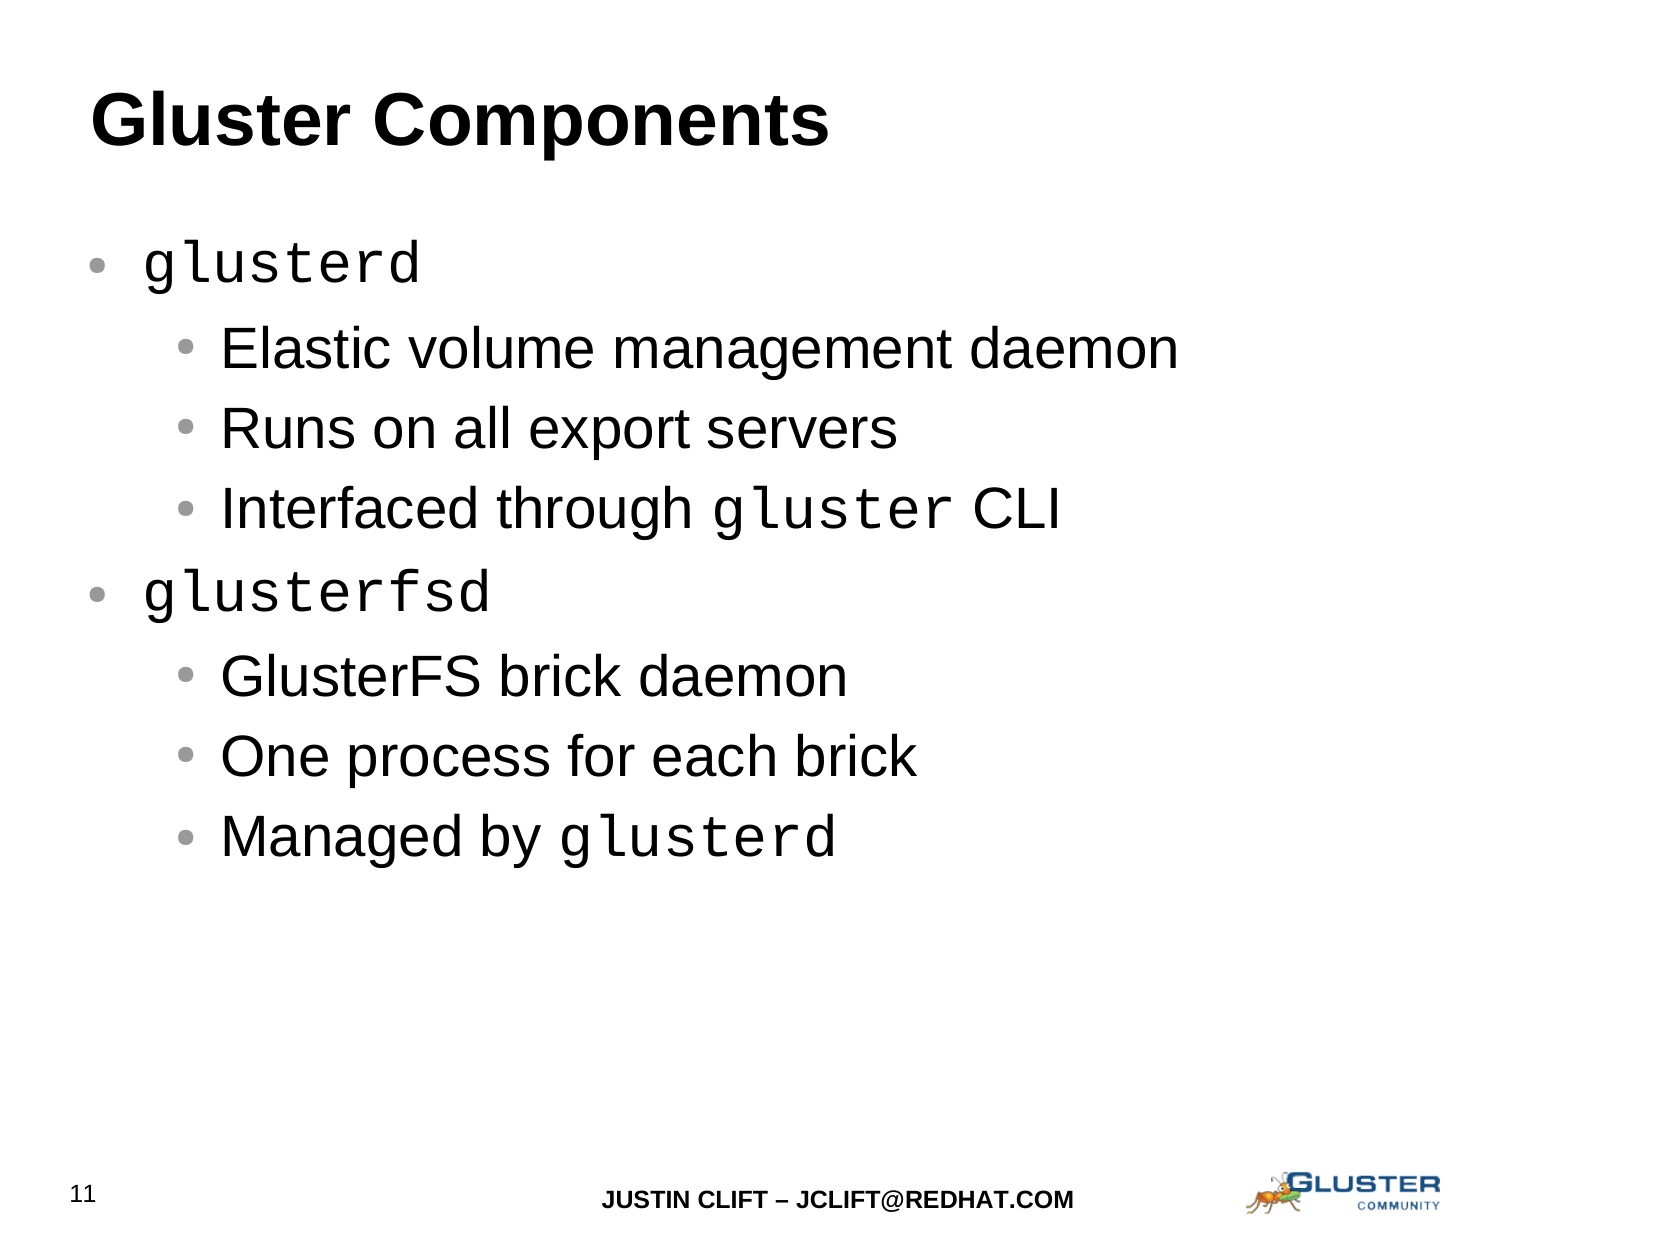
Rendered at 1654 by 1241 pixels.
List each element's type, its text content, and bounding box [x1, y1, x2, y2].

title Gluster Components [90, 15, 1579, 223]
picture [1246, 1170, 1440, 1215]
list glusterd Elastic volume management daemon Runs on all export servers Interfaced through gluster CLI glusterfsd GlusterFS brick daemon One process for each brick Managed by glusterd [86, 232, 1576, 1111]
